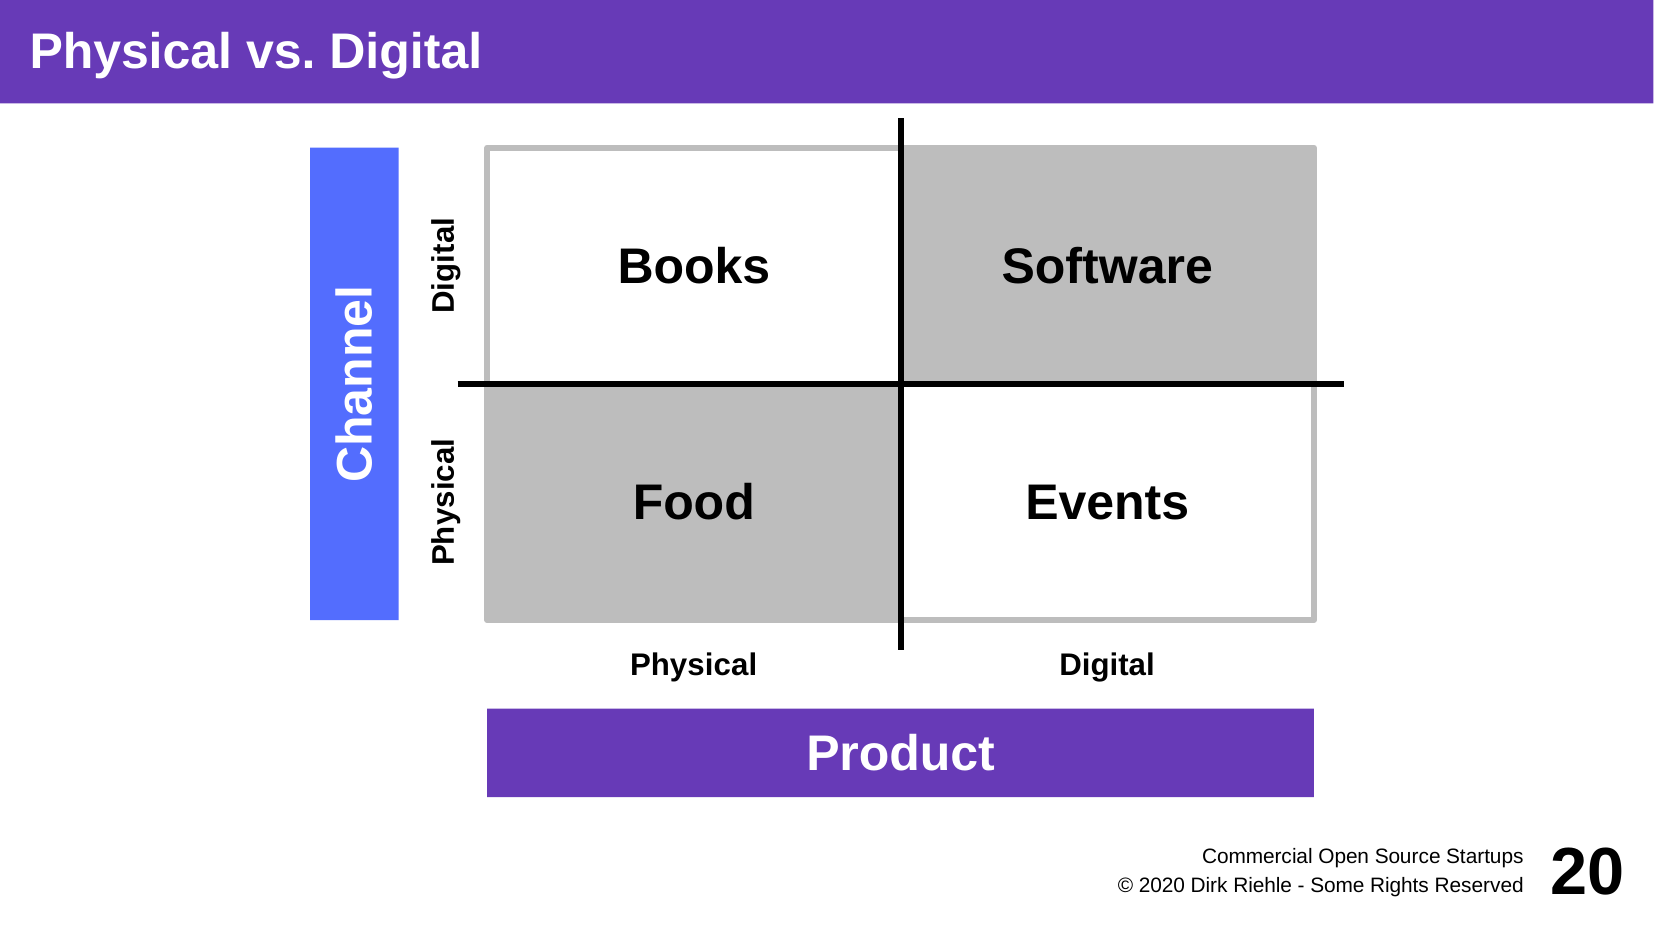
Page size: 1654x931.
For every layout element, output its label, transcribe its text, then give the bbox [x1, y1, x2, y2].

text_box Software [904, 147, 1314, 381]
text_box Digital [399, 147, 488, 384]
text_box Food [488, 387, 898, 620]
text_box Physical [399, 384, 488, 621]
text_box Product [487, 708, 1314, 798]
text_box Digital [900, 620, 1314, 708]
title Physical vs. Digital [0, 0, 1654, 104]
text_box Events [904, 387, 1314, 620]
text_box Physical [487, 620, 900, 708]
text_box Channel [310, 147, 399, 621]
text_box Books [488, 147, 898, 381]
